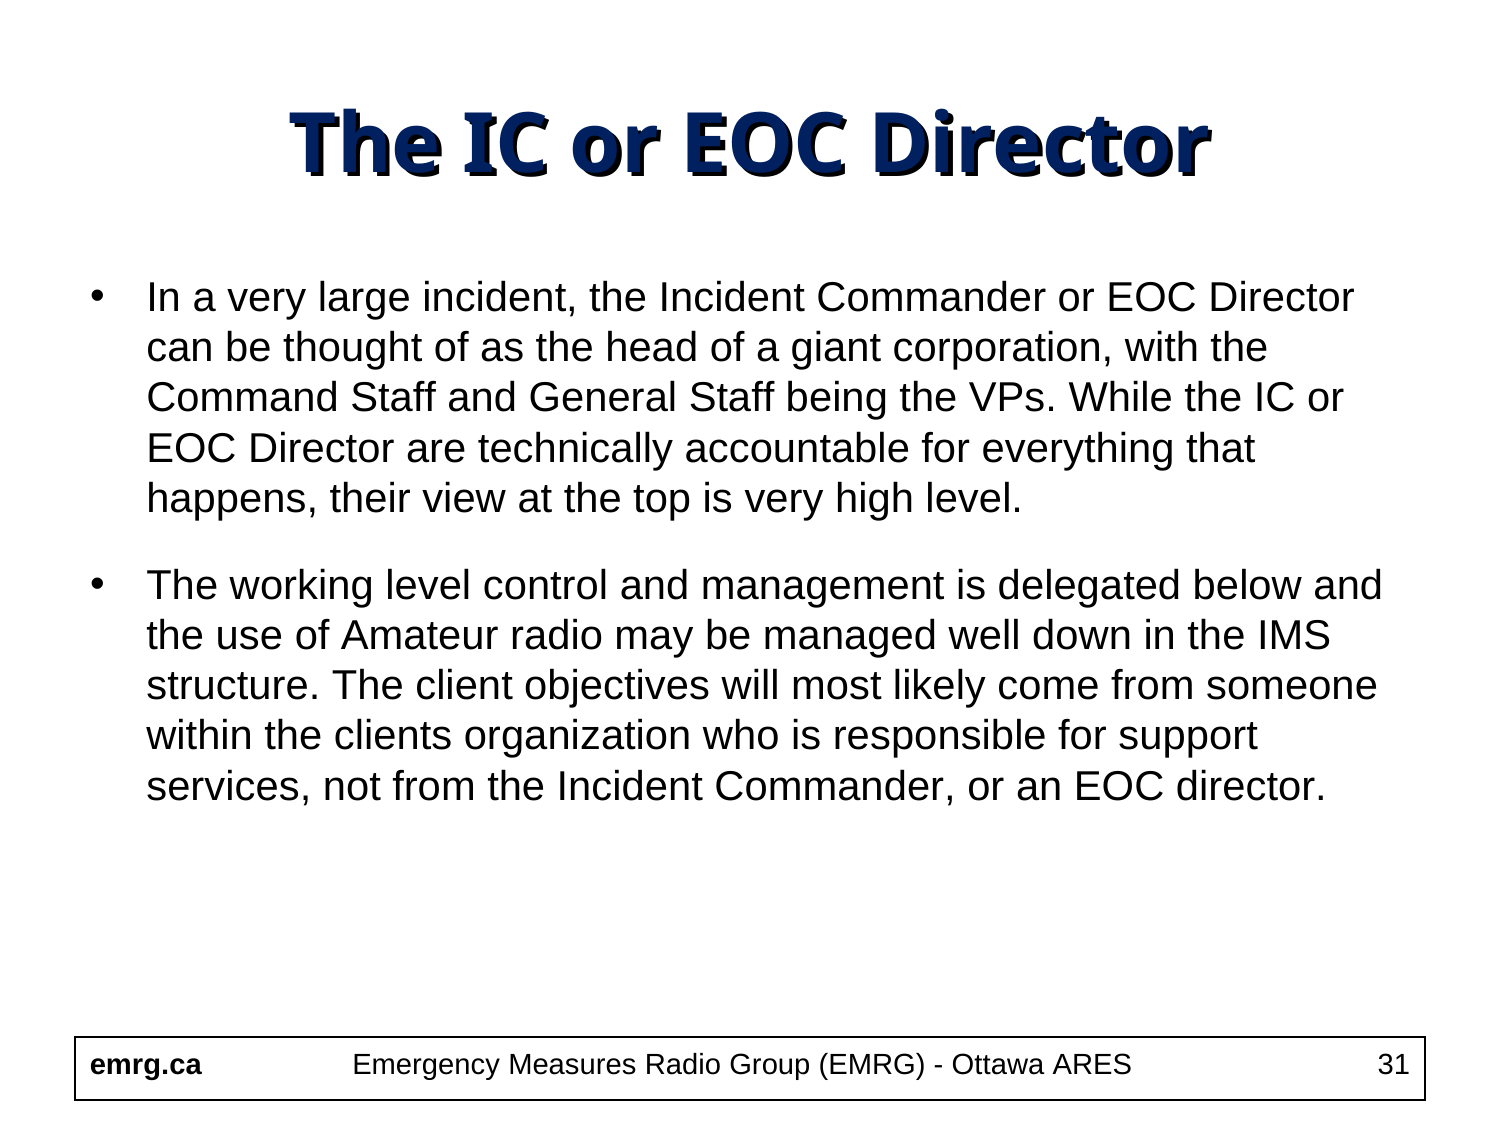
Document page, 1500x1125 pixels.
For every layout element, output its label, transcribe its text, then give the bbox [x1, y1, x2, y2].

title The IC or EOC Director [75, 45, 1426, 233]
text_box <number> [1246, 1037, 1426, 1103]
list In a very large incident, the Incident Commander or EOC Director can be thought of as the head of a giant corporation, with the Command Staff and General Staff being the VPs. While the IC or EOC Director are technically accountable for everything that happens, their view at the top is very high level. The working level control and management is delegated below and the use of Amateur radio may be managed well down in the IMS structure. The client objectives will most likely come from someone within the clients organization who is responsible for support services, not from the Incident Commander, or an EOC director. [75, 262, 1426, 1005]
text_box Emergency Measures Radio Group (EMRG) - Ottawa ARES [247, 1037, 1238, 1103]
